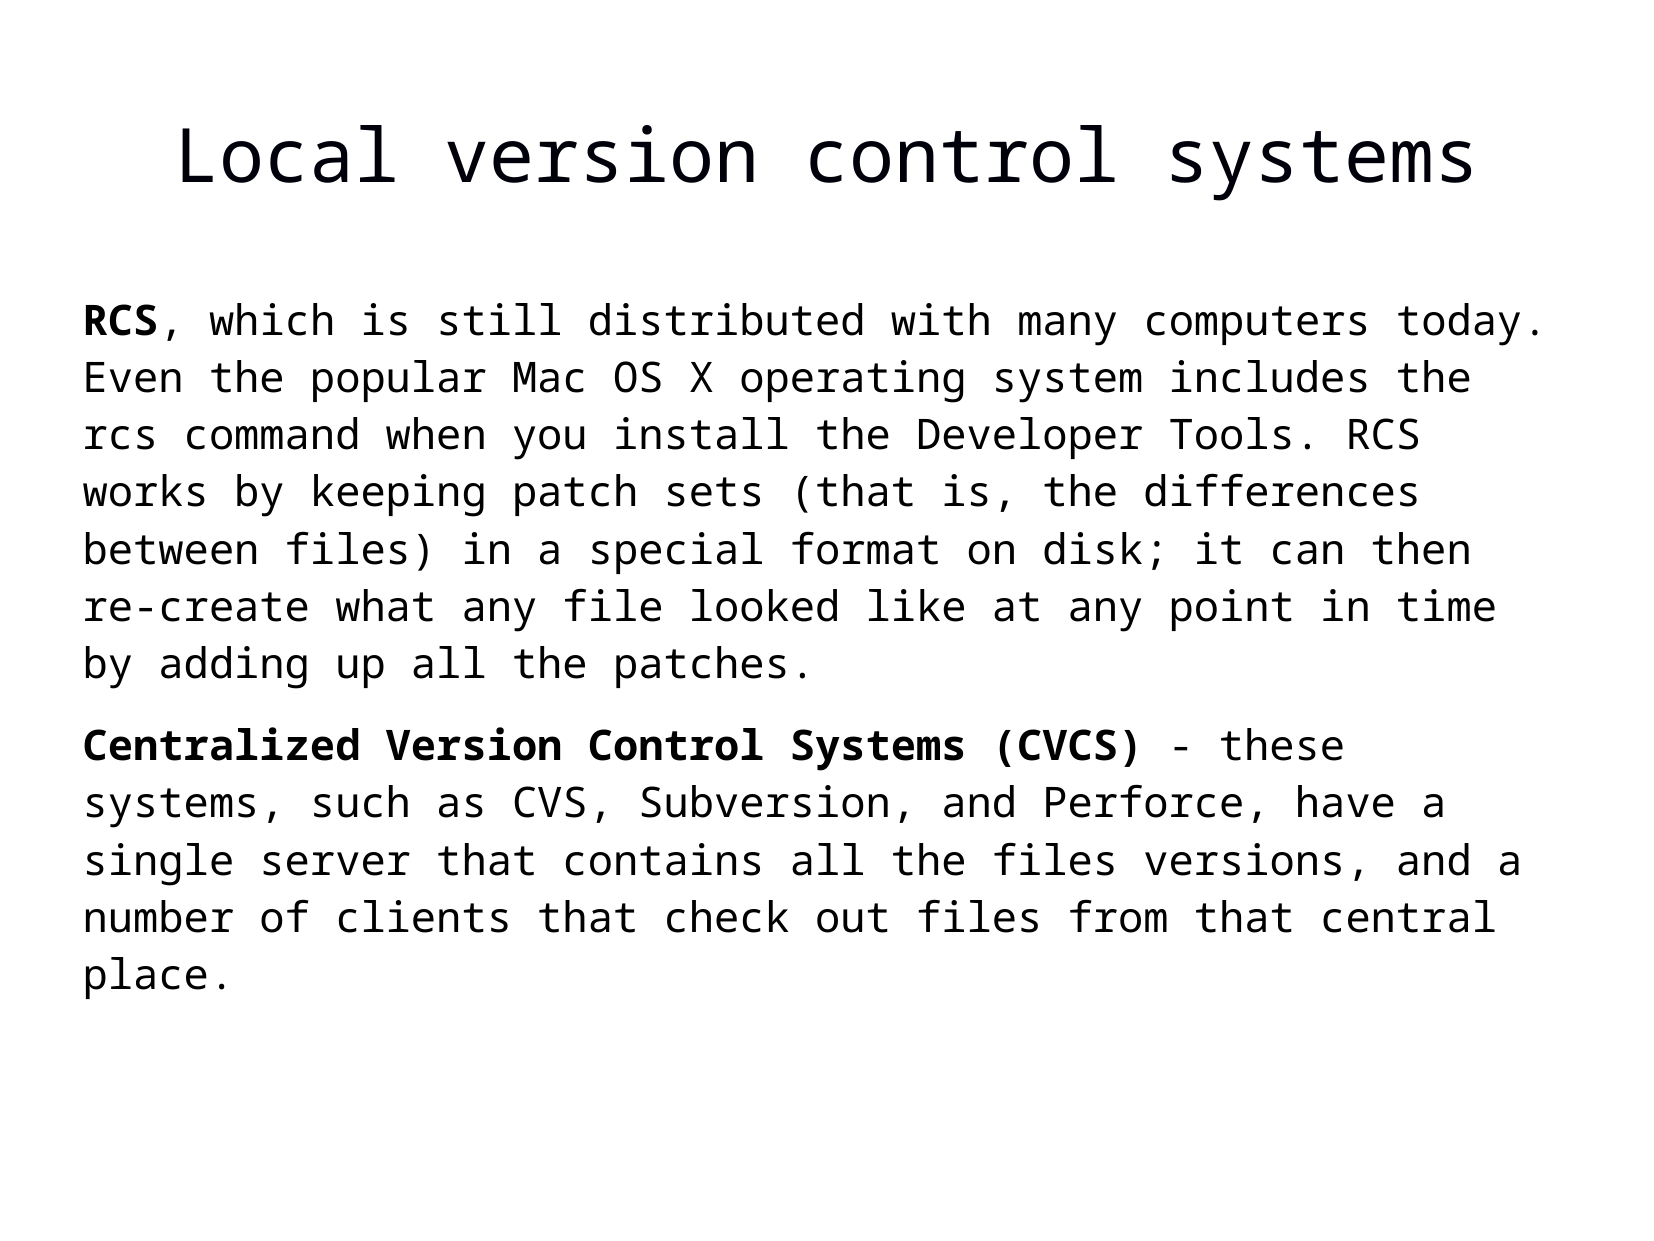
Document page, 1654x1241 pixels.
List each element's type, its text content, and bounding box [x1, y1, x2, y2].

list RCS, which is still distributed with many computers today. Even the popular Mac OS X operating system includes the rcs command when you install the Developer Tools. RCS works by keeping patch sets (that is, the differences between files) in a special format on disk; it can then re-create what any file looked like at any point in time by adding up all the patches. Centralized Version Control Systems (CVCS) - these systems, such as CVS, Subversion, and Perforce, have a single server that contains all the files versions, and a number of clients that check out files from that central place. [82, 290, 1571, 1010]
title Local version control systems [82, 49, 1571, 257]
